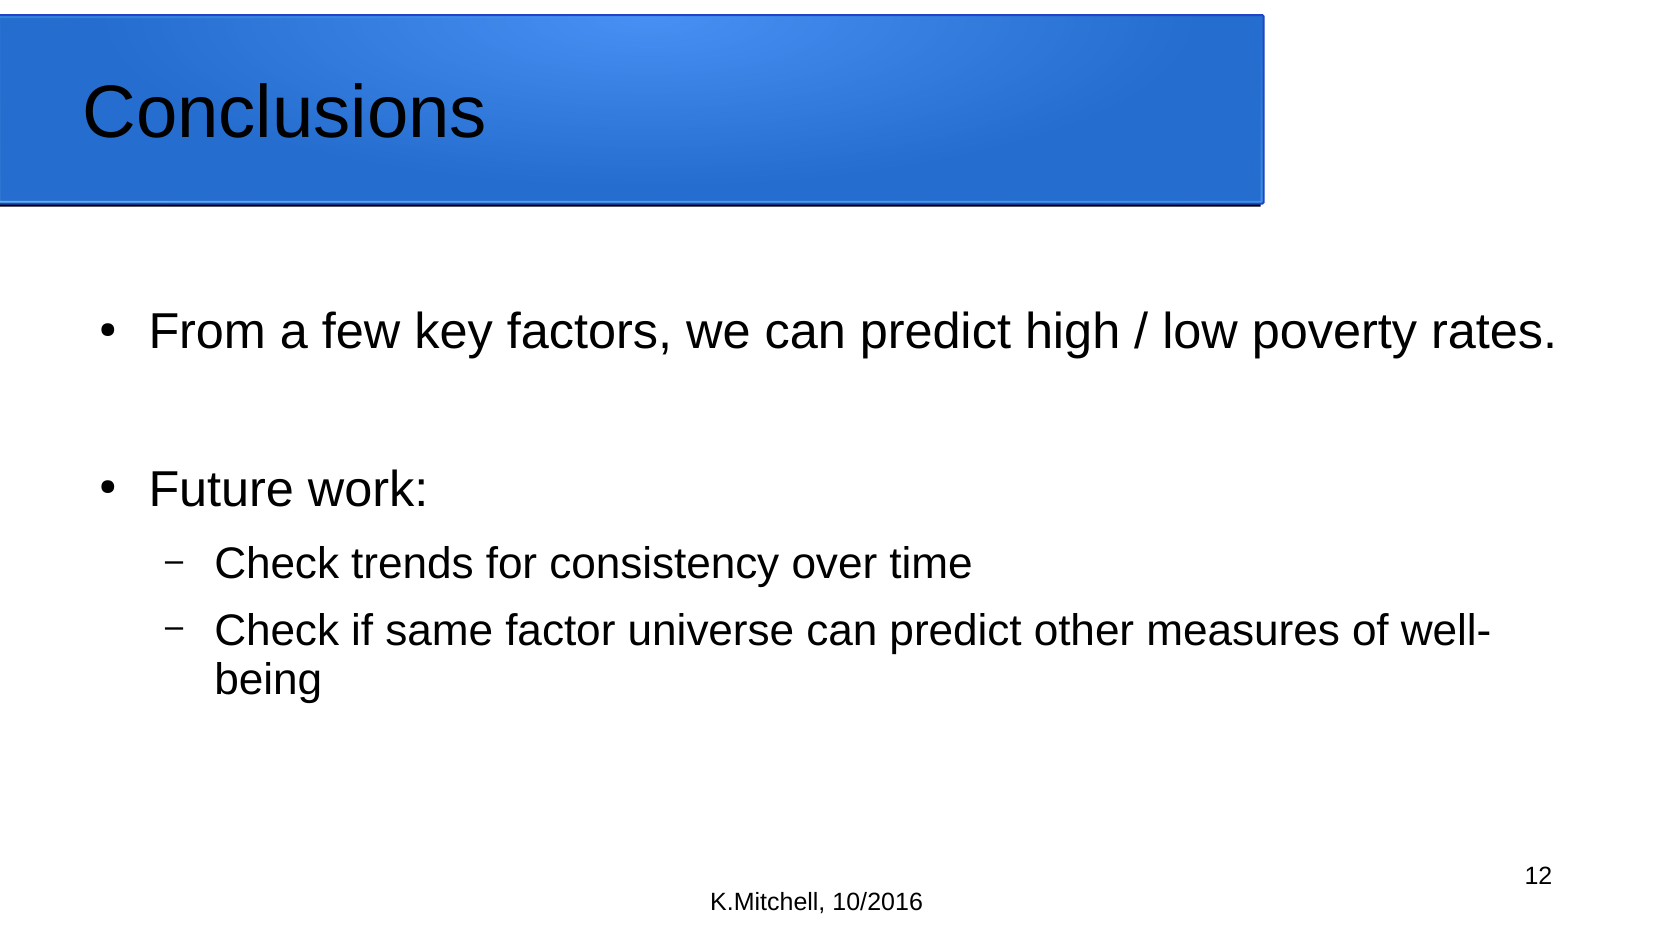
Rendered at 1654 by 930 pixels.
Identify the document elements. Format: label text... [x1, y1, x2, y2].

list From a few key factors, we can predict high / low poverty rates. Future work: Check trends for consistency over time Check if same factor universe can predict other measures of well-being [82, 224, 1571, 764]
title Conclusions [82, 35, 1234, 189]
